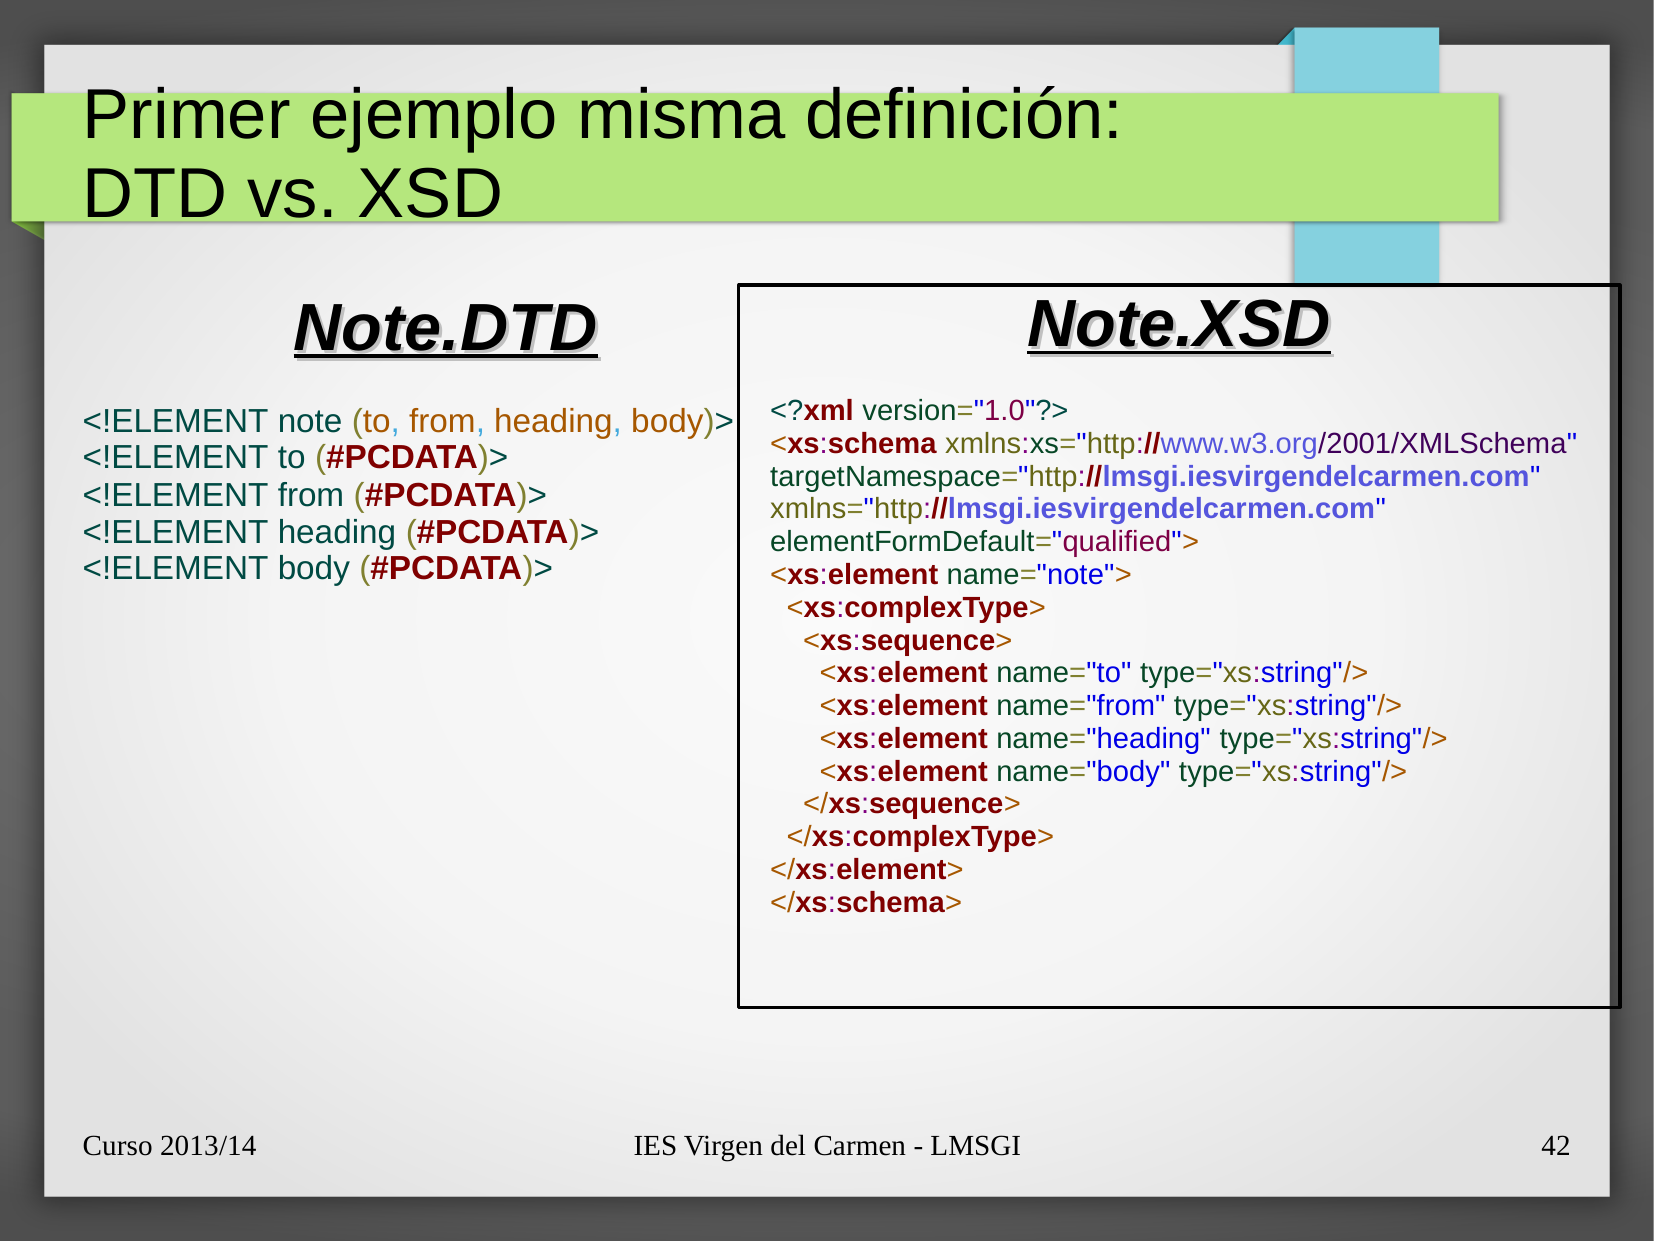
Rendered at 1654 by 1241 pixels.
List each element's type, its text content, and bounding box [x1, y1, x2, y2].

list Note.XSD <?xml version="1.0"?> <xs:schema xmlns:xs="http://www.w3.org/2001/XMLSchema" targetNamespace="http://lmsgi.iesvirgendelcarmen.com" xmlns="http://lmsgi.iesvirgendelcarmen.com" elementFormDefault="qualified"> <xs:element name="note"> <xs:complexType> <xs:sequence> <xs:element name="to" type="xs:string"/> <xs:element name="from" type="xs:string"/> <xs:element name="heading" type="xs:string"/> <xs:element name="body" type="xs:string"/> </xs:sequence> </xs:complexType> </xs:element> </xs:schema> [738, 285, 1621, 1008]
picture [0, 0, 1654, 1241]
list Note.DTD <!ELEMENT note (to, from, heading, body)> <!ELEMENT to (#PCDATA)> <!ELEMENT from (#PCDATA)> <!ELEMENT heading (#PCDATA)> <!ELEMENT body (#PCDATA)> [82, 290, 809, 1010]
title Primer ejemplo misma definición: DTD vs. XSD [82, 74, 1264, 233]
